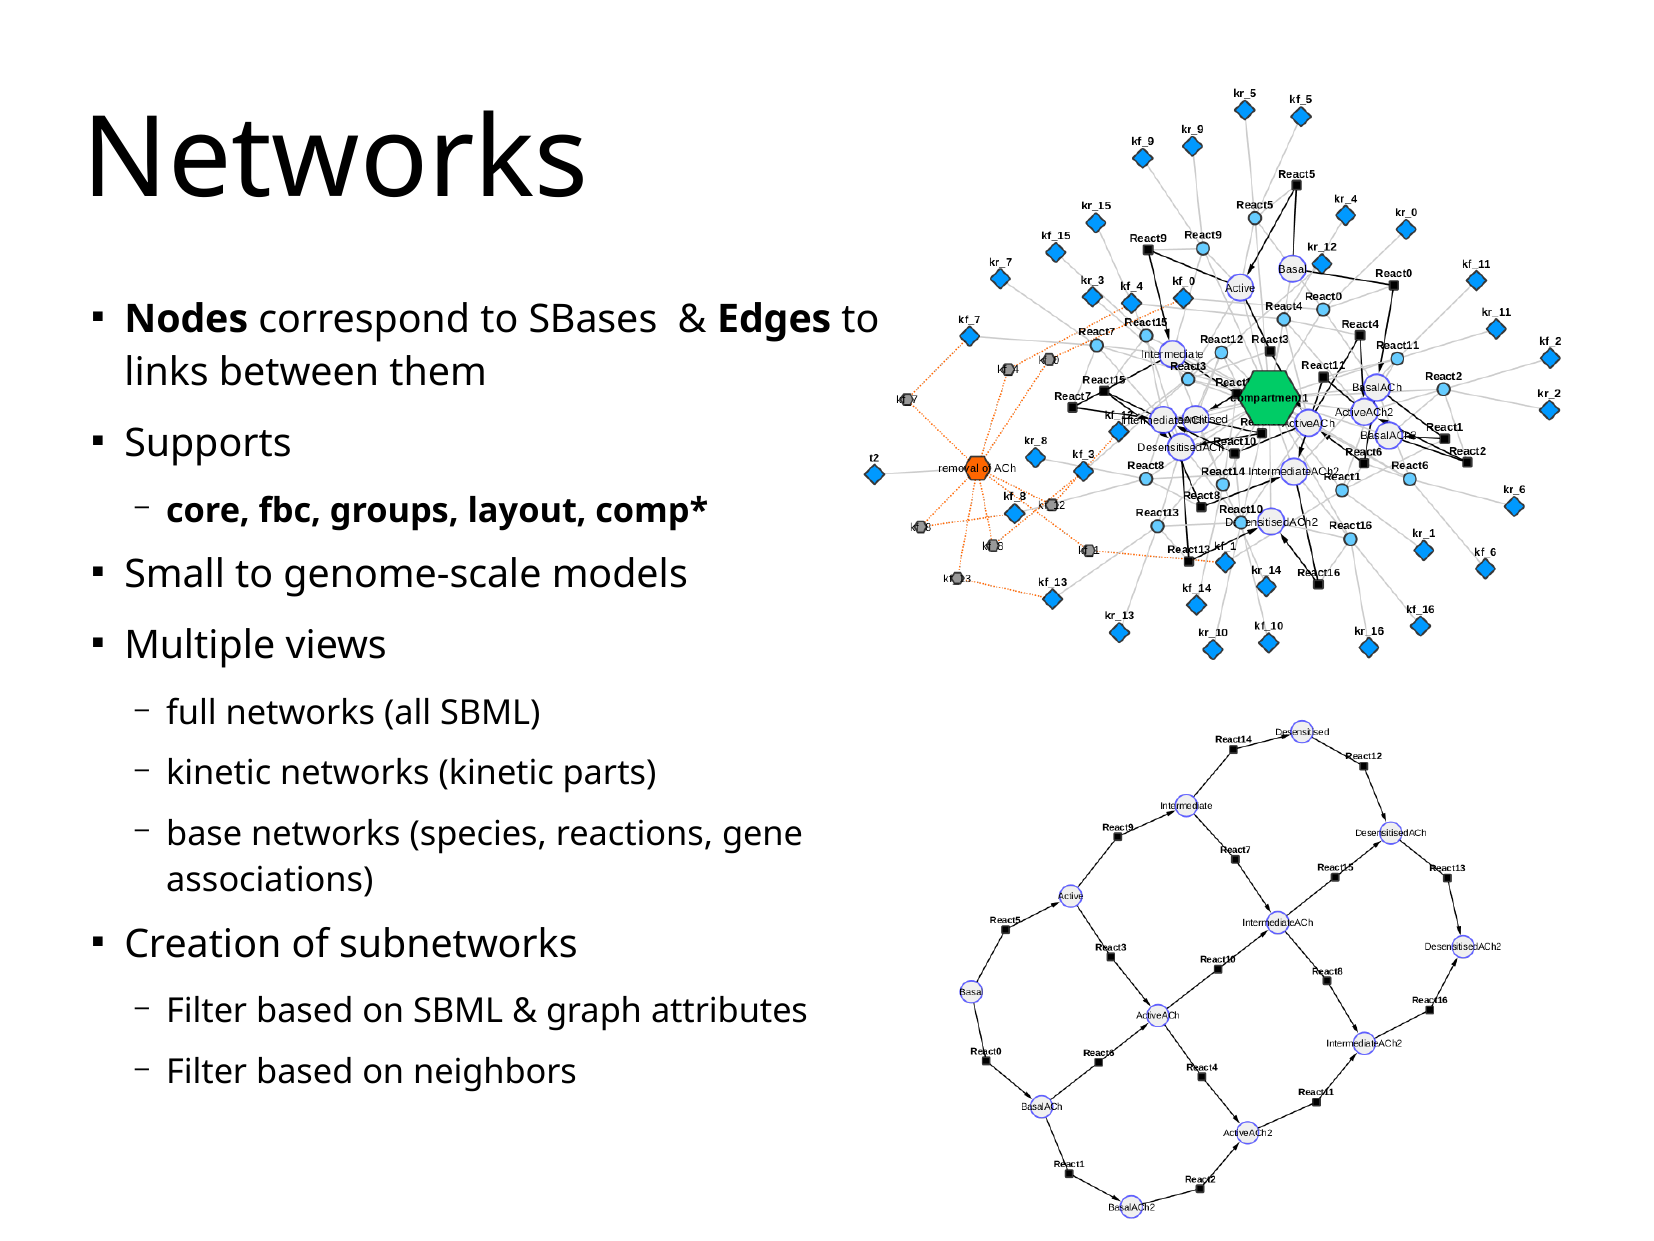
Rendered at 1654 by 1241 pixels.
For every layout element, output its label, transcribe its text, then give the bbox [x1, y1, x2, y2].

picture [959, 719, 1501, 1219]
title Networks [82, 49, 1571, 257]
picture [863, 88, 1561, 661]
list Nodes correspond to SBases & Edges to links between them Supports core, fbc, groups, layout, comp* Small to genome-scale models Multiple views full networks (all SBML) kinetic networks (kinetic parts) base networks (species, reactions, gene associations) Creation of subnetworks Filter based on SBML & graph attributes Filter based on neighbors [82, 290, 886, 1096]
